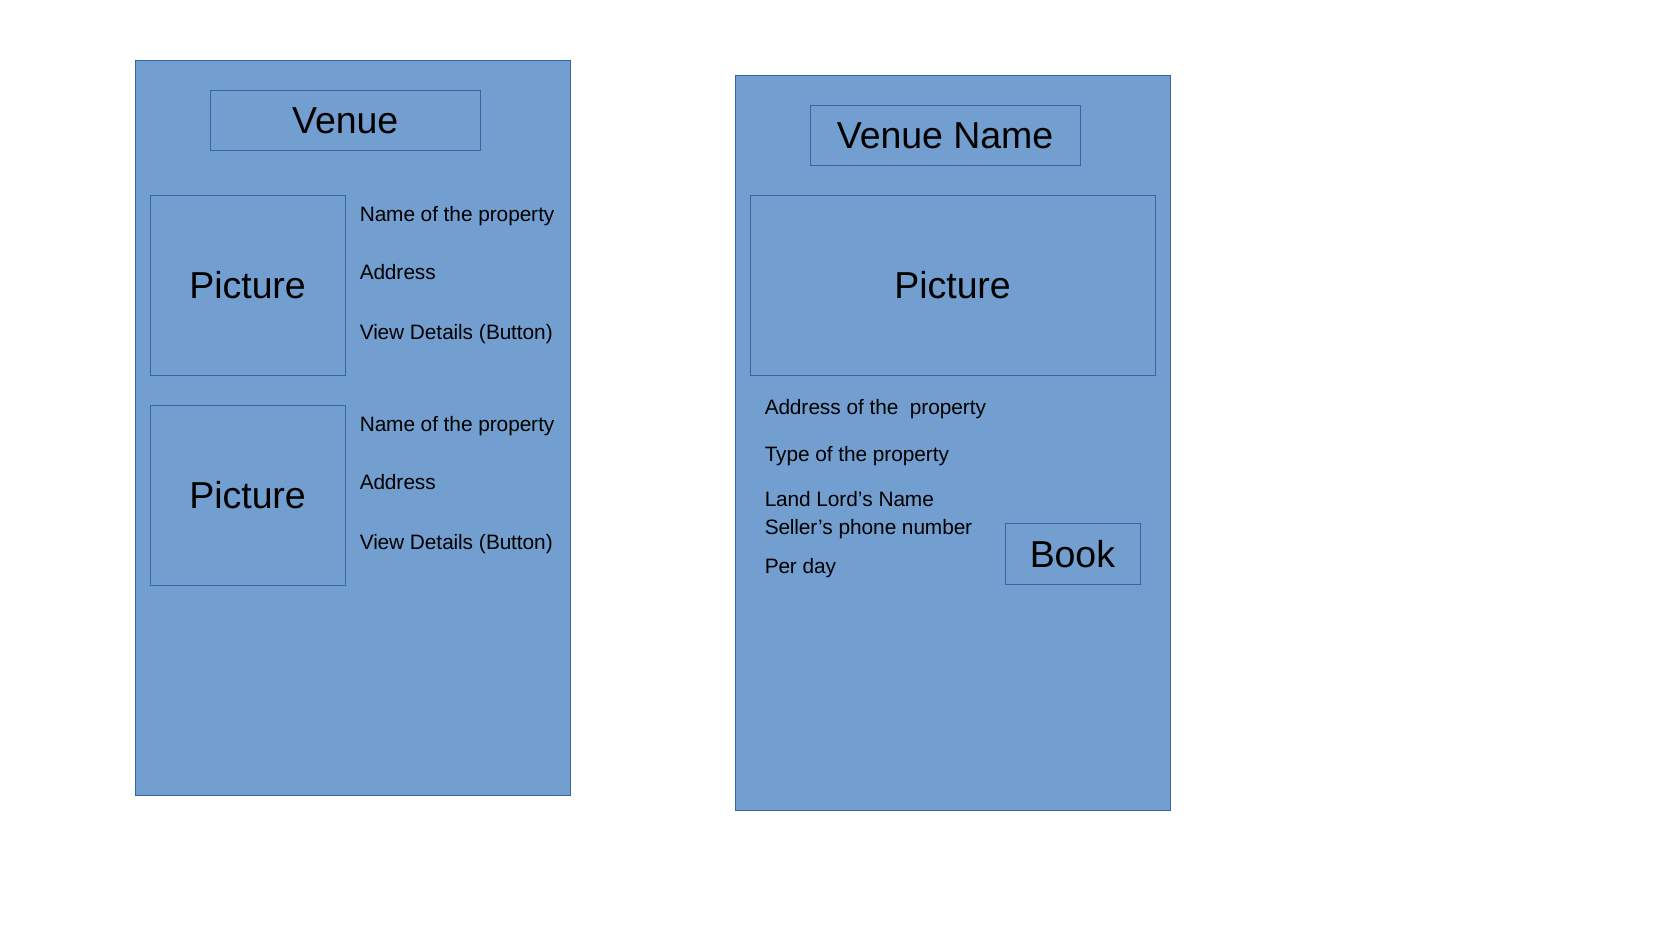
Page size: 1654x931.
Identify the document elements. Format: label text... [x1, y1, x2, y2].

text_box Venue [210, 90, 481, 151]
text_box Per day [750, 556, 1081, 586]
text_box Picture [150, 405, 345, 586]
text_box Name of the property [345, 405, 571, 463]
text_box Type of the property [750, 435, 976, 474]
text_box View Details (Button) [345, 313, 571, 376]
text_box Address [345, 253, 571, 313]
text_box Seller’s phone number [750, 508, 1111, 556]
text_box Venue Name [810, 105, 1081, 166]
text_box Name of the property [345, 195, 571, 253]
text_box Picture [150, 195, 345, 376]
text_box Land Lord’s Name [750, 480, 1111, 508]
text_box View Details (Button) [345, 523, 571, 586]
text_box Picture [750, 195, 1156, 376]
text_box [135, 60, 571, 796]
text_box Address of the property [750, 388, 1096, 427]
text_box Address [345, 463, 571, 523]
text_box [735, 75, 1171, 811]
text_box Book [1005, 523, 1141, 585]
